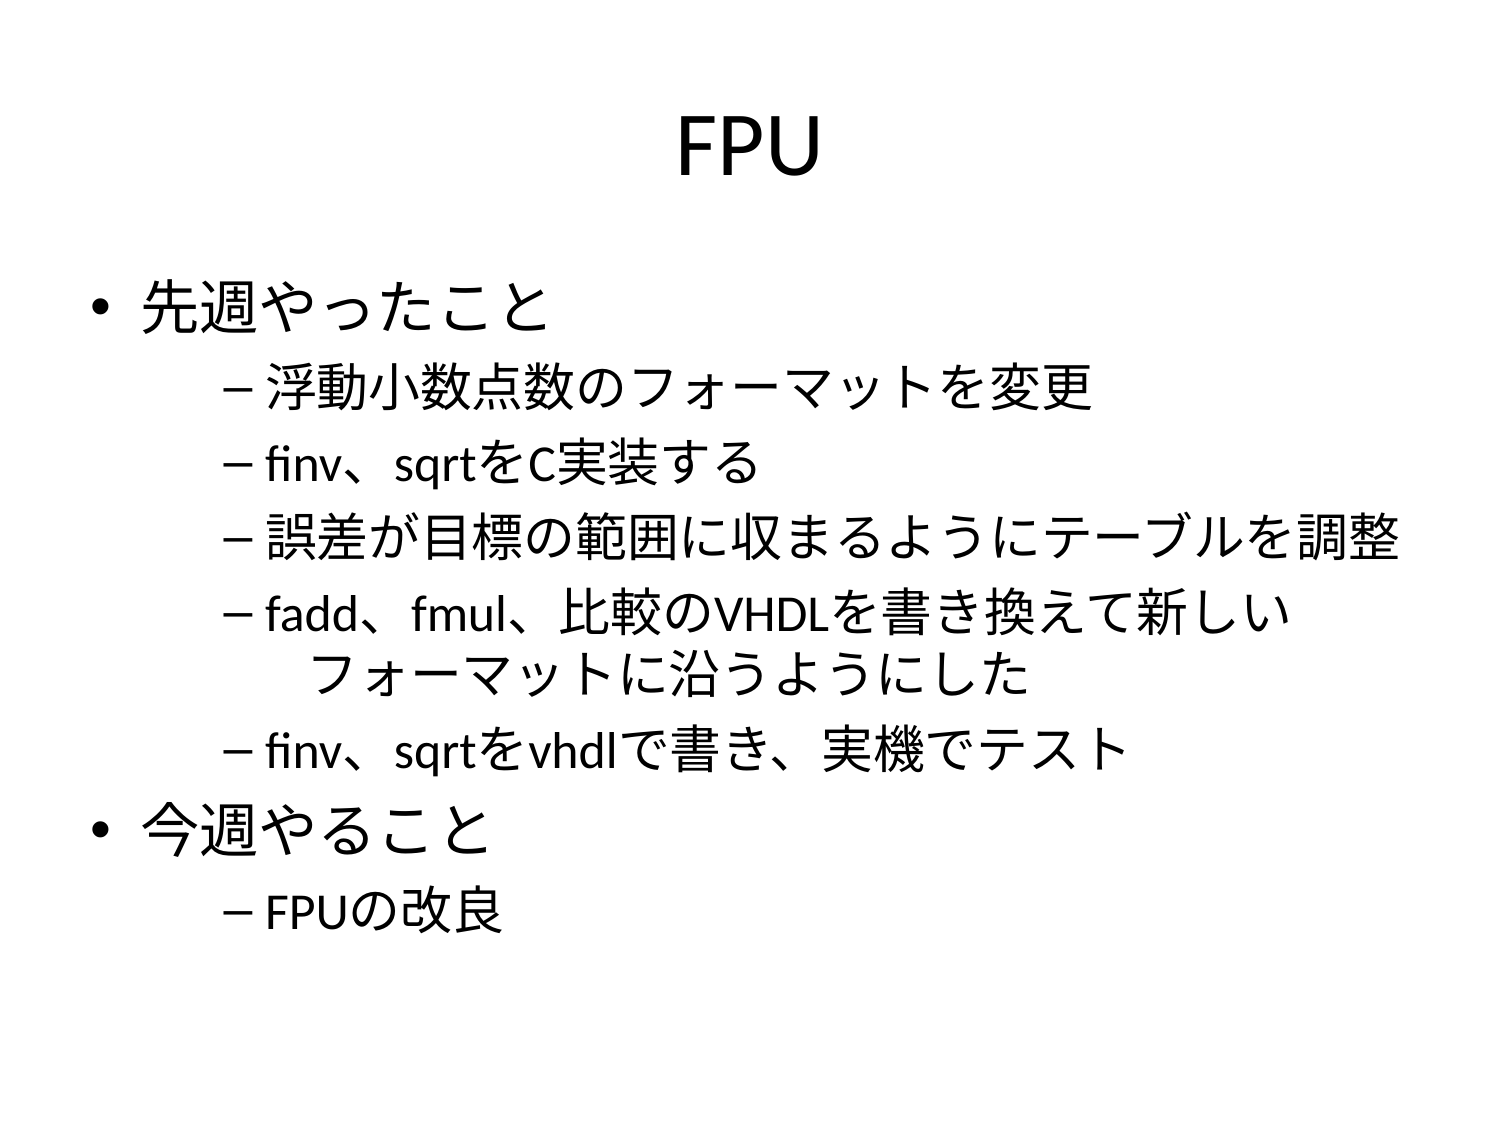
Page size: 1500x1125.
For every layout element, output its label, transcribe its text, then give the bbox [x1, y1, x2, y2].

list 先週やったこと 浮動小数点数のフォーマットを変更 finv、sqrtをC実装する 誤差が目標の範囲に収まるようにテーブルを調整 fadd、fmul、比較のVHDLを書き換えて新しいフォーマットに沿うようにした finv、sqrtをvhdlで書き、実機でテスト 今週やること FPUの改良 [75, 262, 1426, 1005]
title FPU [75, 45, 1426, 233]
